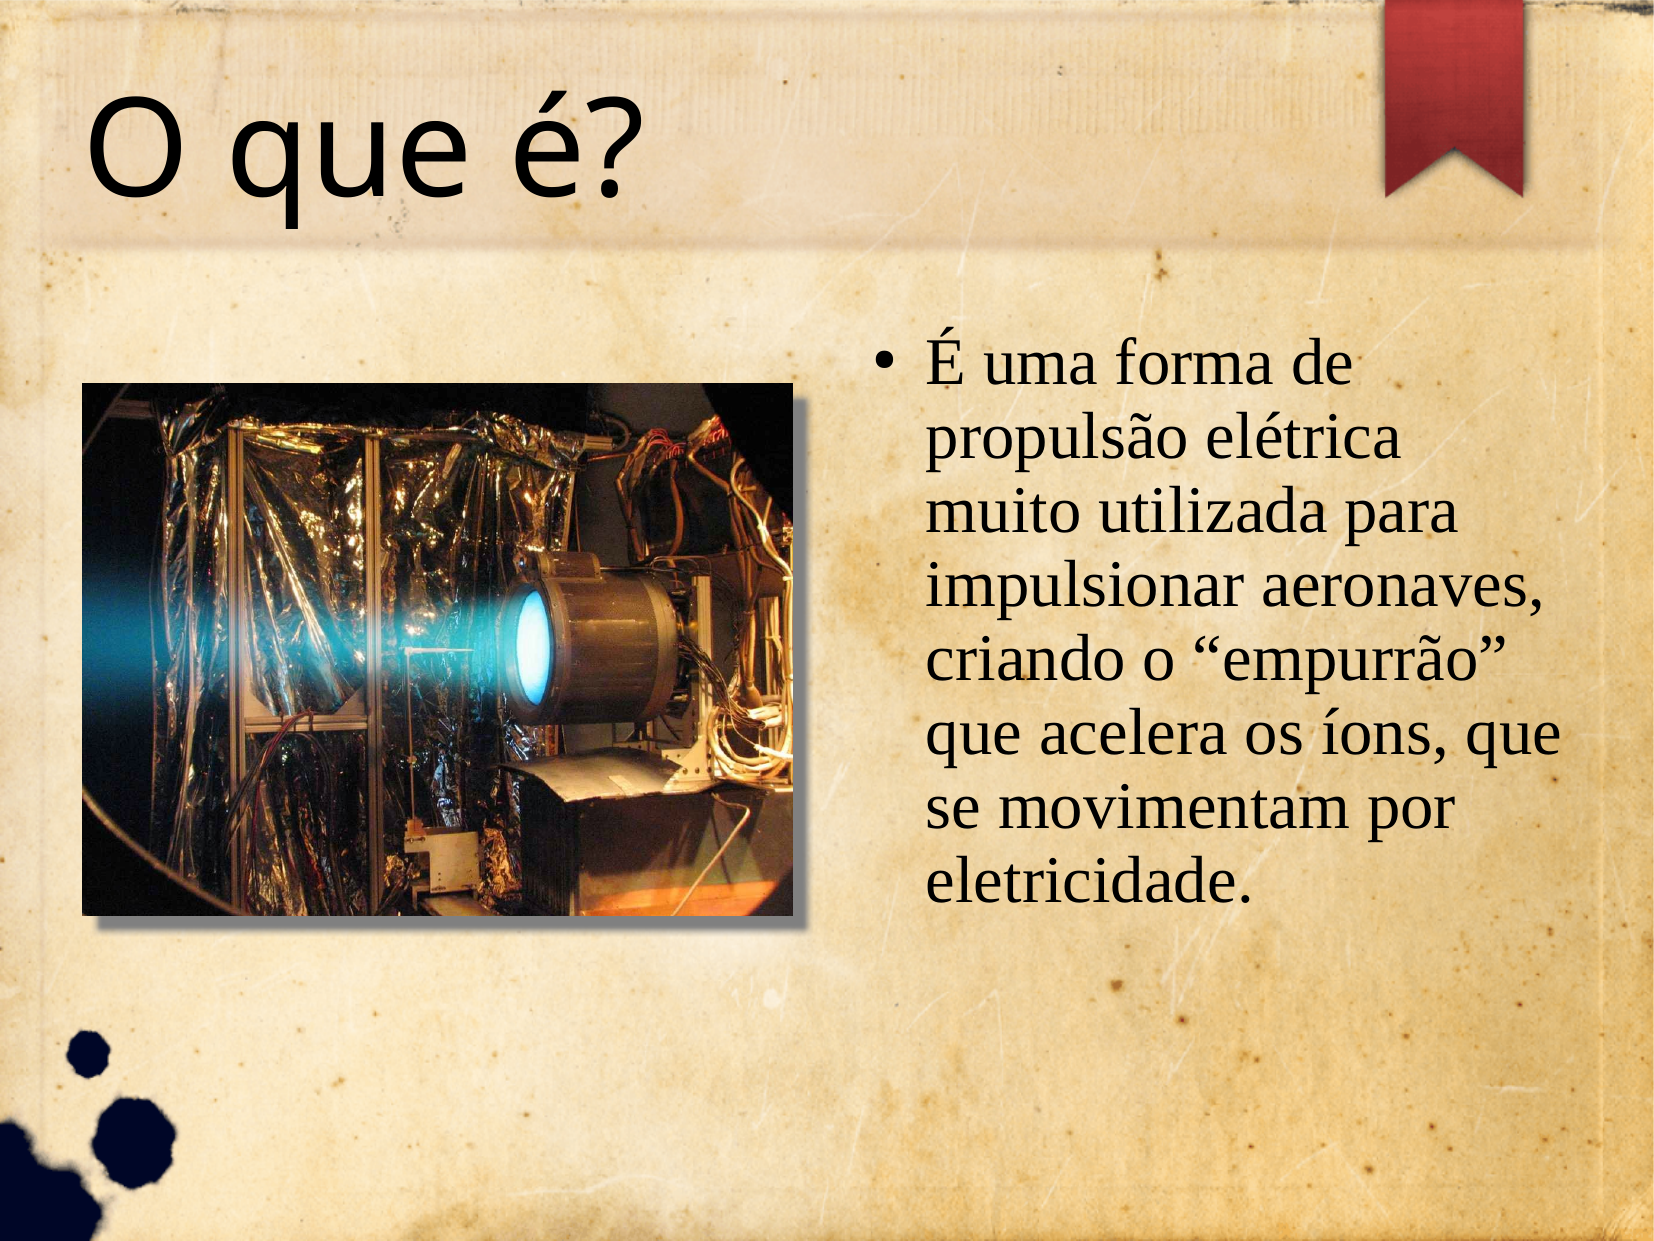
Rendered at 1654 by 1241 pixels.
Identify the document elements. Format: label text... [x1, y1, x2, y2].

title O que é? [82, 49, 1347, 237]
picture [0, 0, 1654, 1241]
list É uma forma de propulsão elétrica muito utilizada para impulsionar aeronaves, criando o “empurrão” que acelera os íons, que se movimentam por eletricidade. [854, 324, 1565, 1045]
